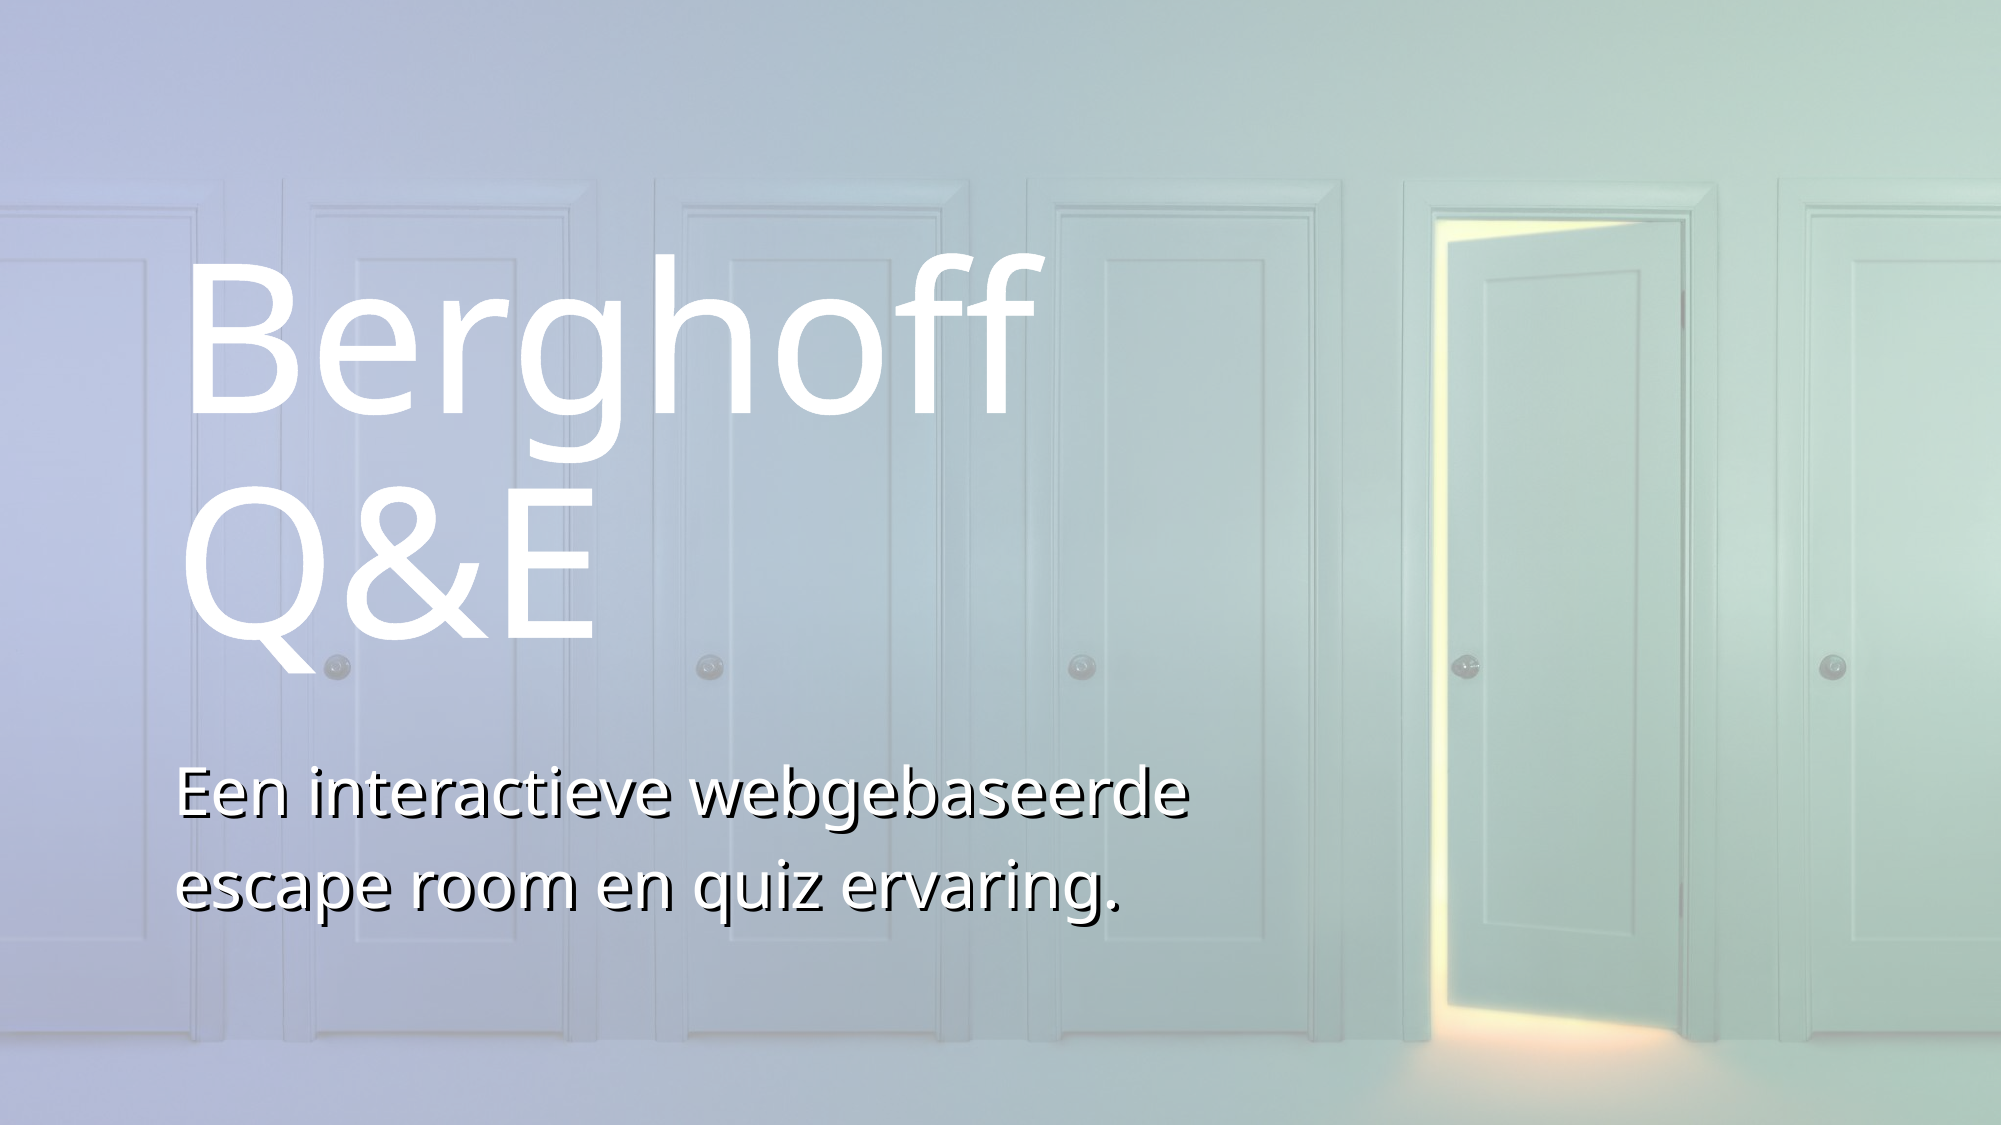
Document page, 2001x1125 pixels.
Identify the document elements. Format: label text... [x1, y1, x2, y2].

subtitle Een interactieve webgebaseerde escape room en quiz ervaring. [158, 750, 1842, 948]
title Berghoff Q&E [158, 158, 1842, 691]
picture [0, 0, 2000, 1125]
